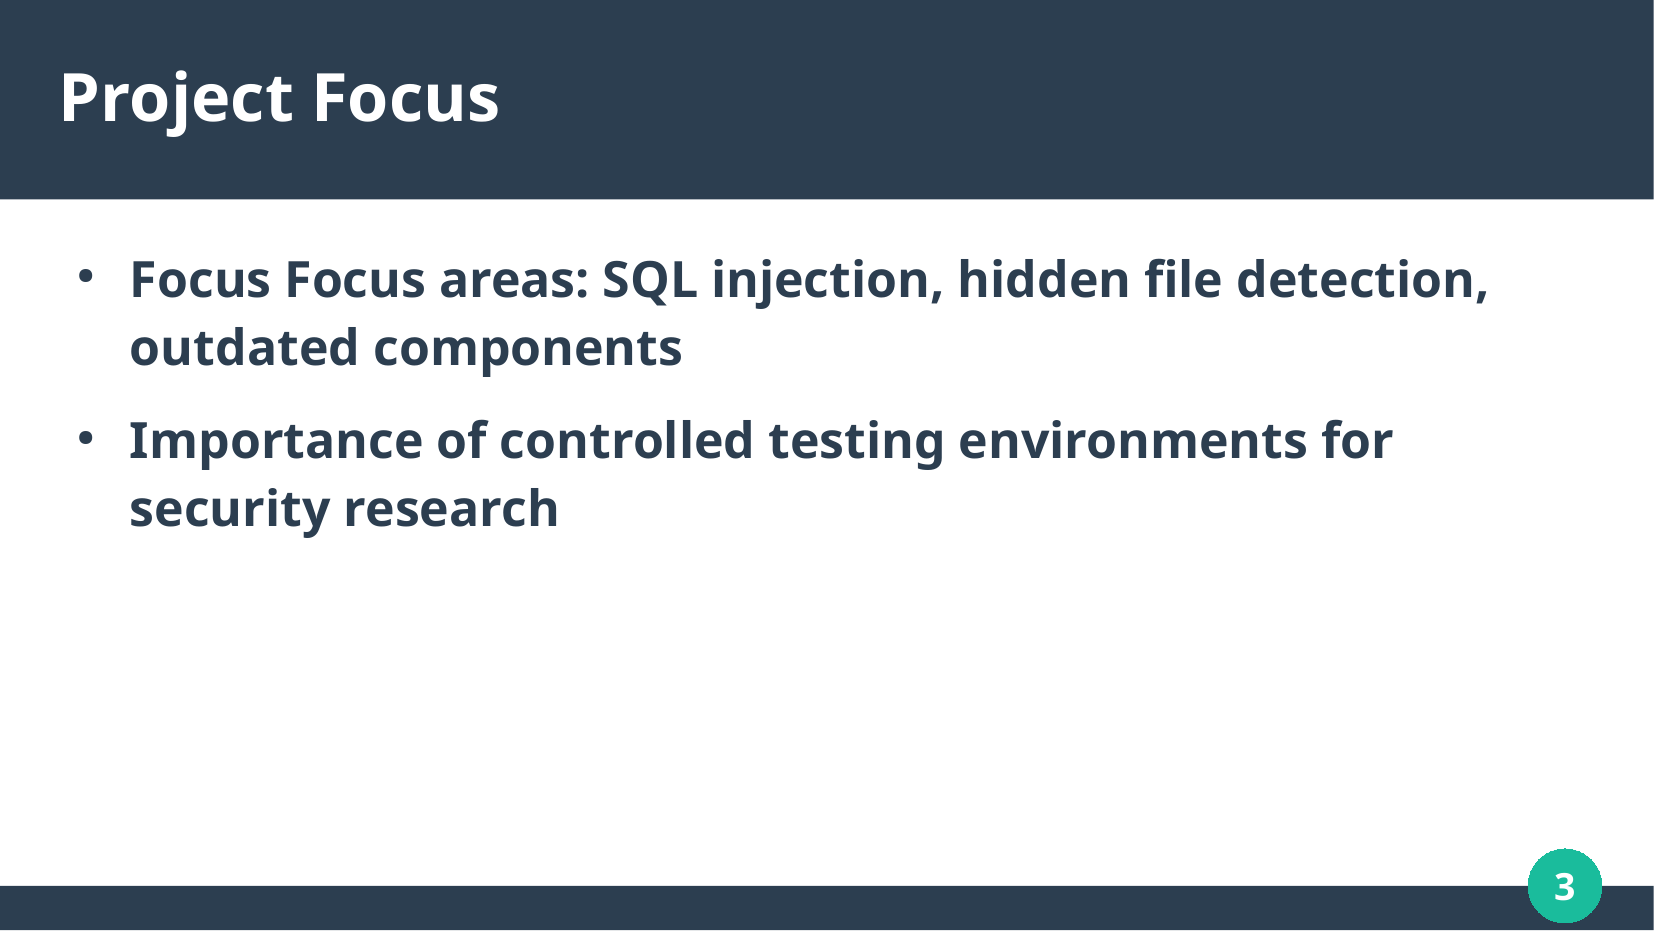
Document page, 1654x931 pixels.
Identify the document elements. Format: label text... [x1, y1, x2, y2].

title Project Focus [59, 37, 1595, 155]
list Focus Focus areas: SQL injection, hidden file detection, outdated components Importance of controlled testing environments for security research [59, 243, 1595, 864]
